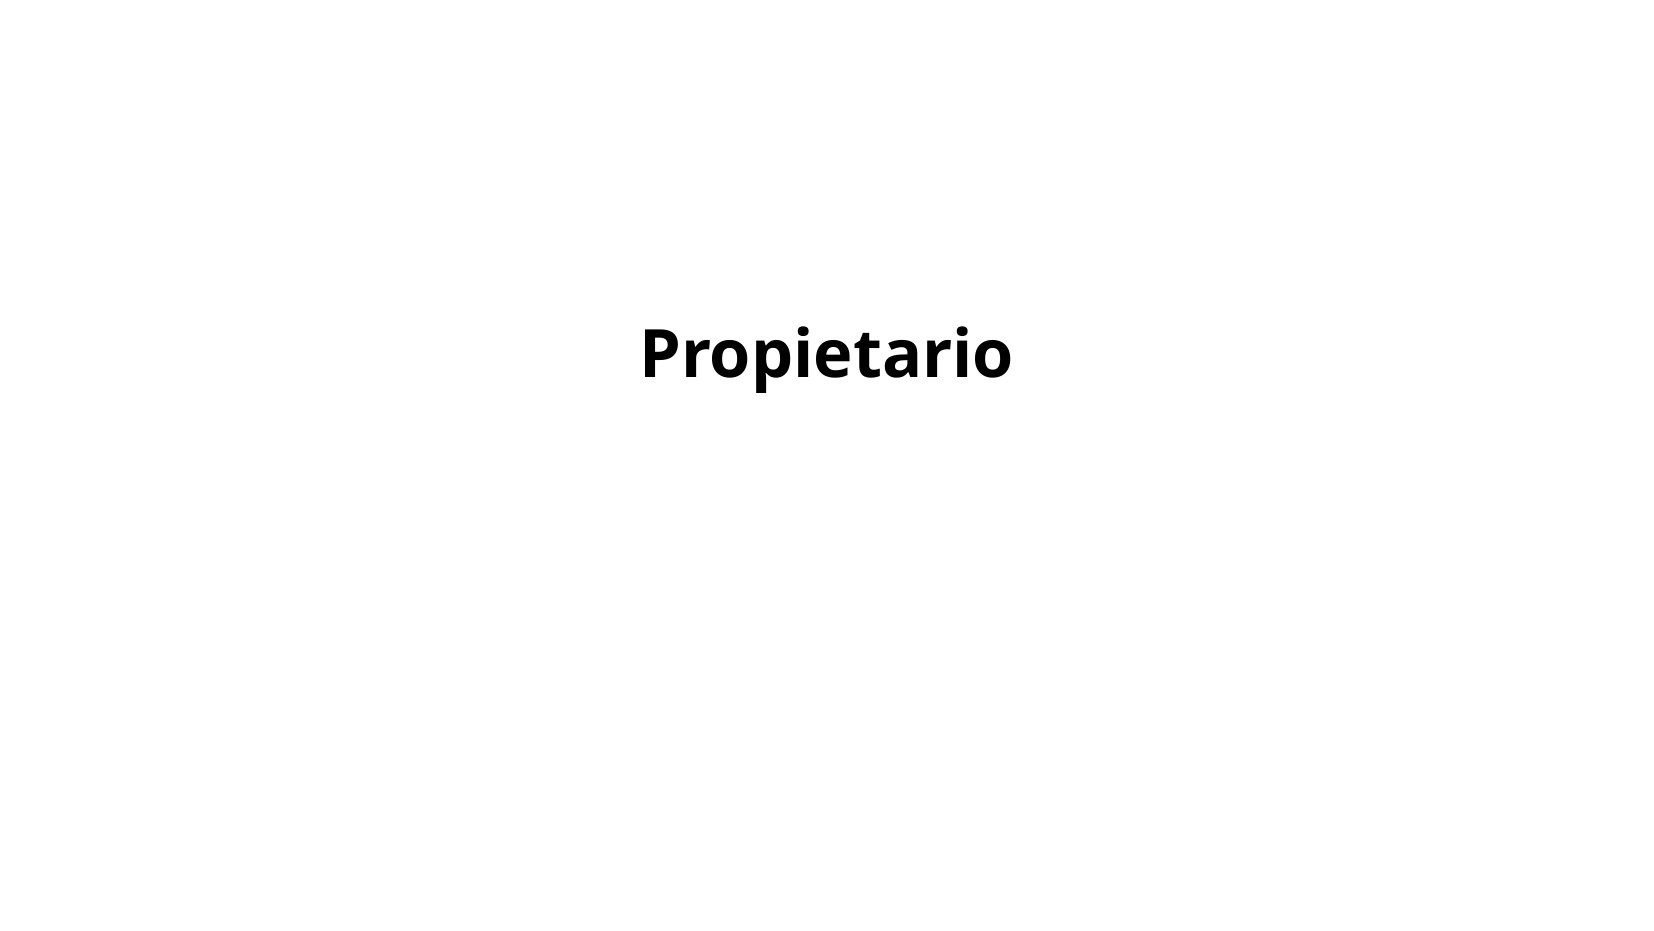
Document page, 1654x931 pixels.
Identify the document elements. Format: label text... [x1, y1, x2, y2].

list Propietario [82, 306, 1571, 846]
